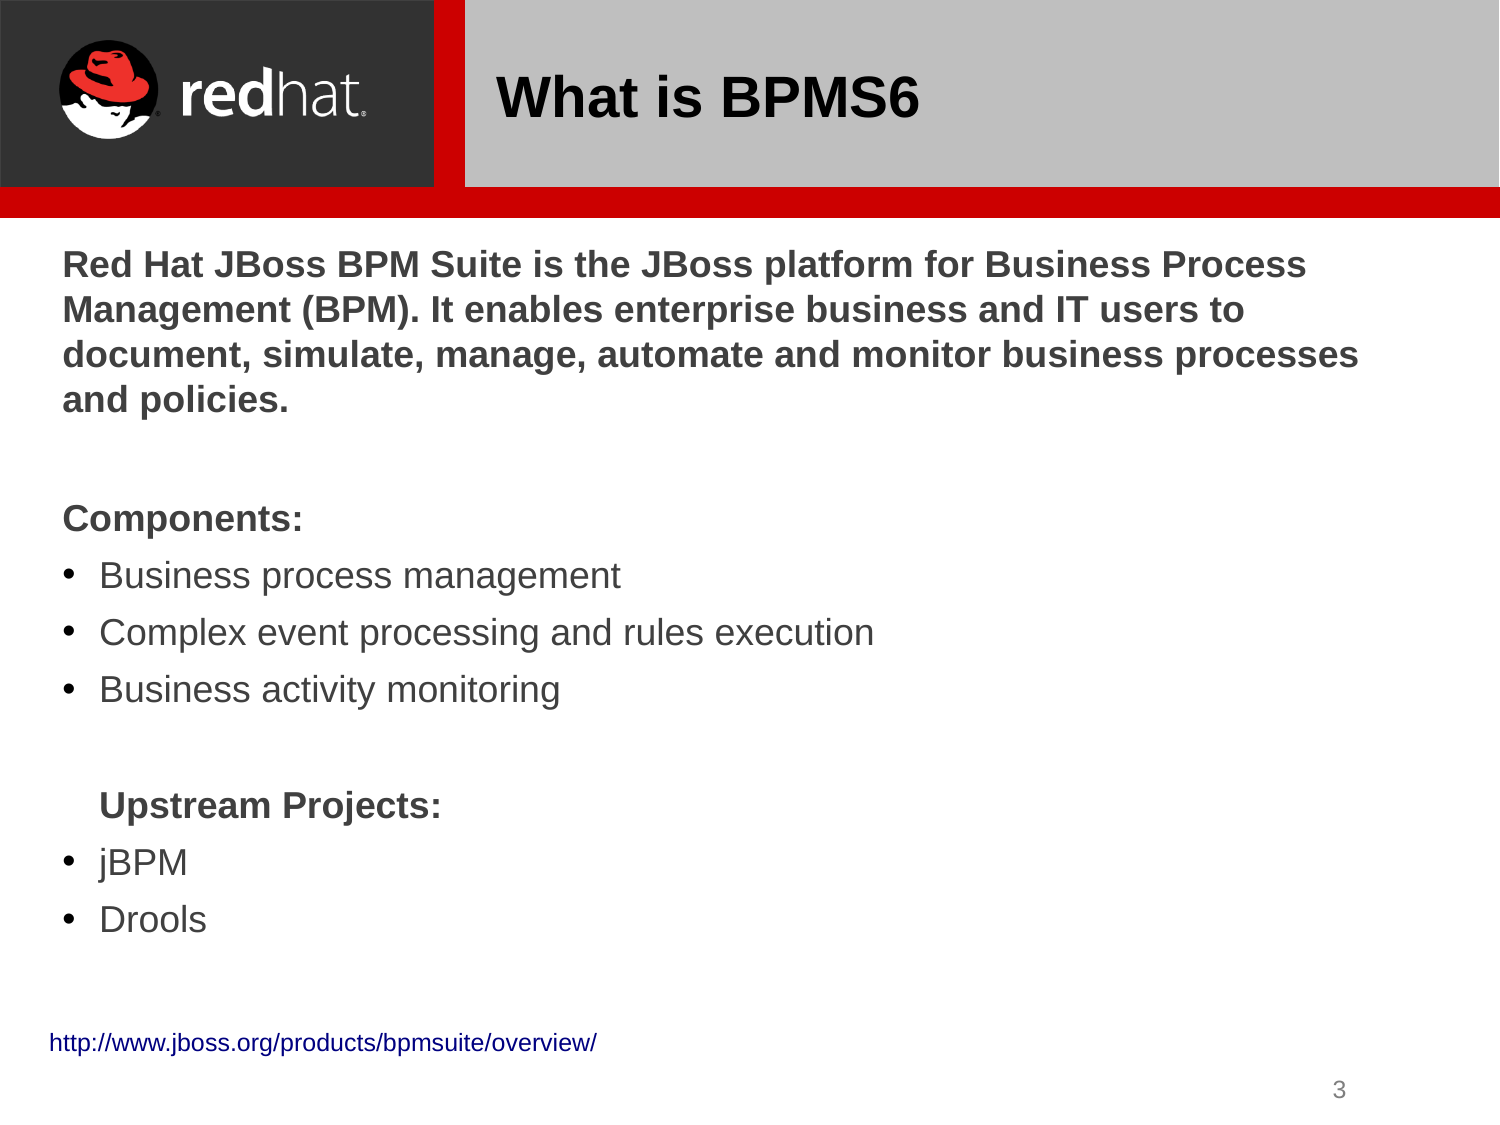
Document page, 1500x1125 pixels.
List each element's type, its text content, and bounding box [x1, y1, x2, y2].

picture [37, 37, 388, 143]
text_box http://www.jboss.org/products/bpmsuite/overview/ [34, 1021, 1052, 1092]
list Red Hat JBoss BPM Suite is the JBoss platform for Business Process Management (BPM). It enables enterprise business and IT users to document, simulate, manage, automate and monitor business processes and policies. Components: Business process management Complex event processing and rules execution Business activity monitoring Upstream Projects: jBPM Drools [52, 232, 1447, 1030]
slide_number <number> [1317, 1066, 1486, 1112]
title What is BPMS6 [465, 0, 1500, 188]
